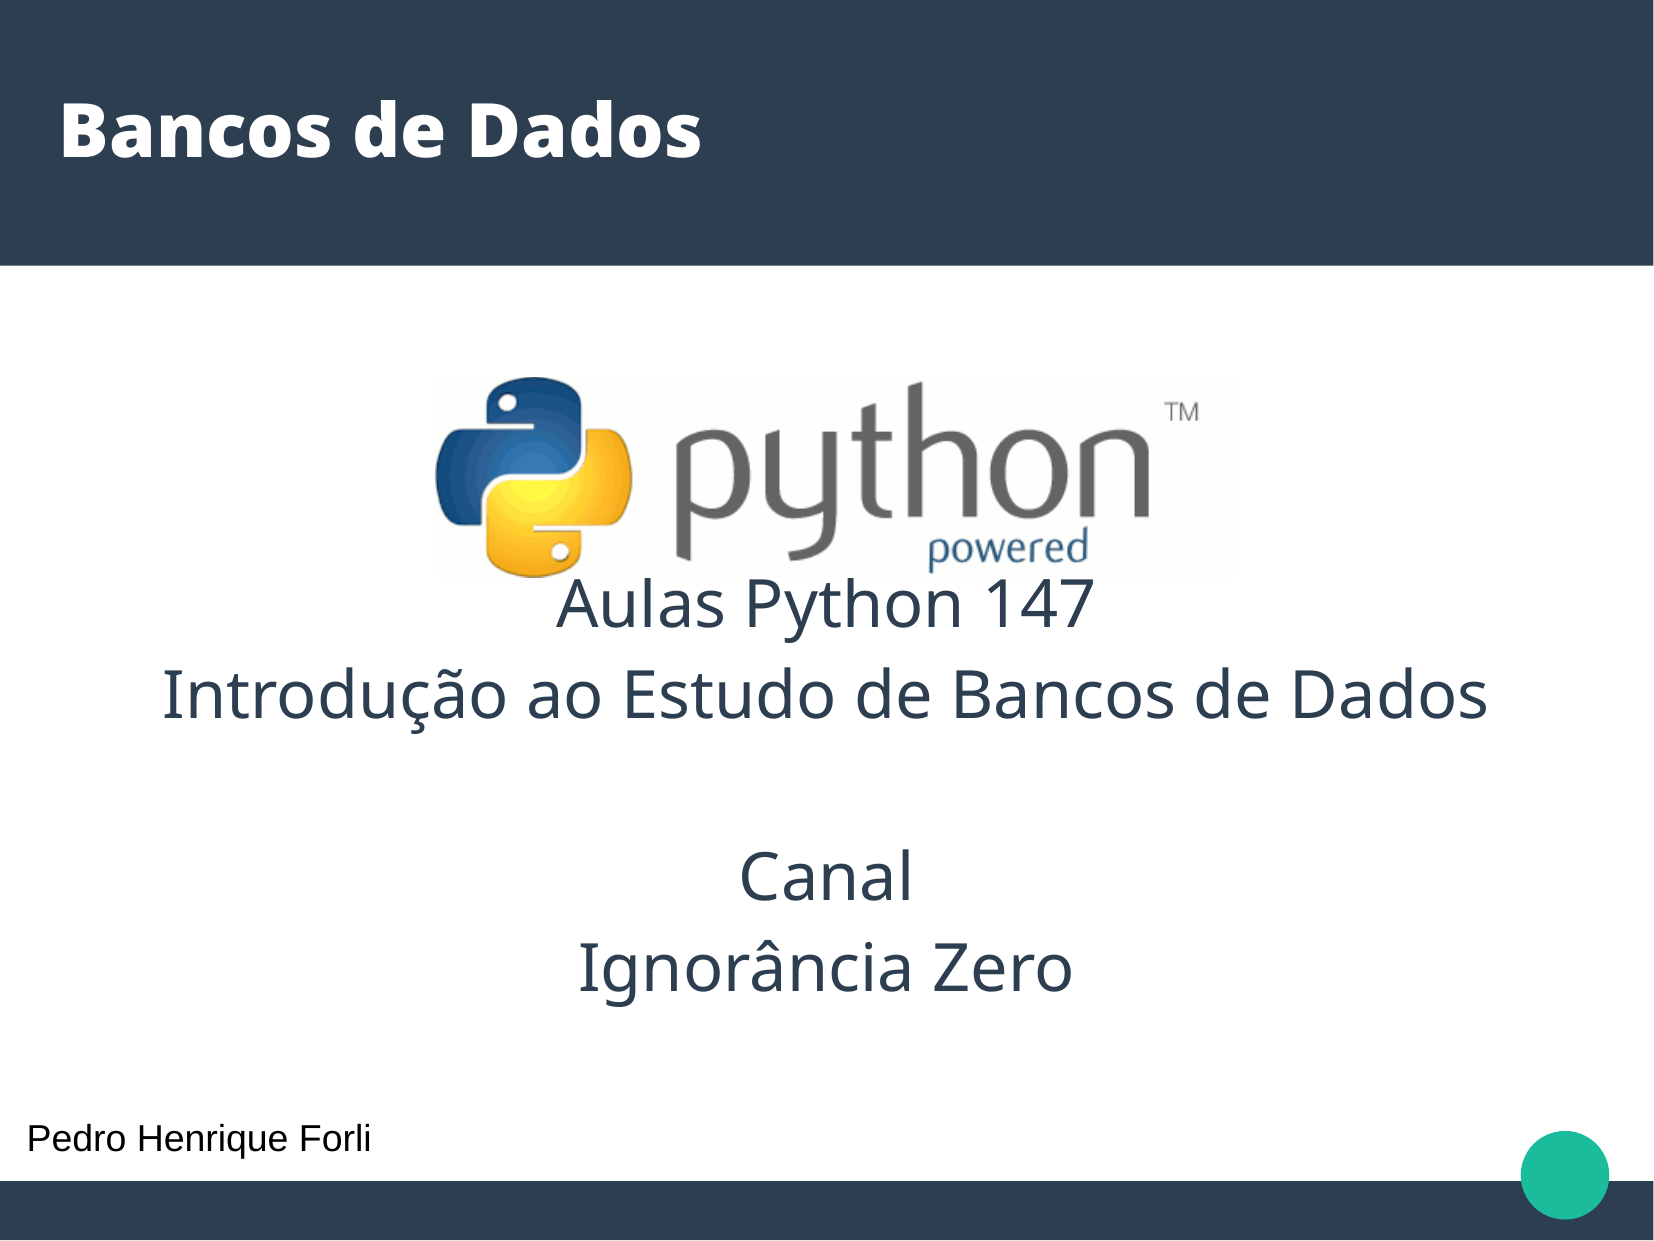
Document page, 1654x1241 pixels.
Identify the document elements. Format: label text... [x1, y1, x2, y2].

subtitle Aulas Python 147 Introdução ao Estudo de Bancos de Dados Canal Ignorância Zero [59, 324, 1595, 1152]
title Bancos de Dados [59, 24, 1595, 232]
picture [434, 377, 1235, 578]
text_box Pedro Henrique Forli [11, 1110, 426, 1168]
